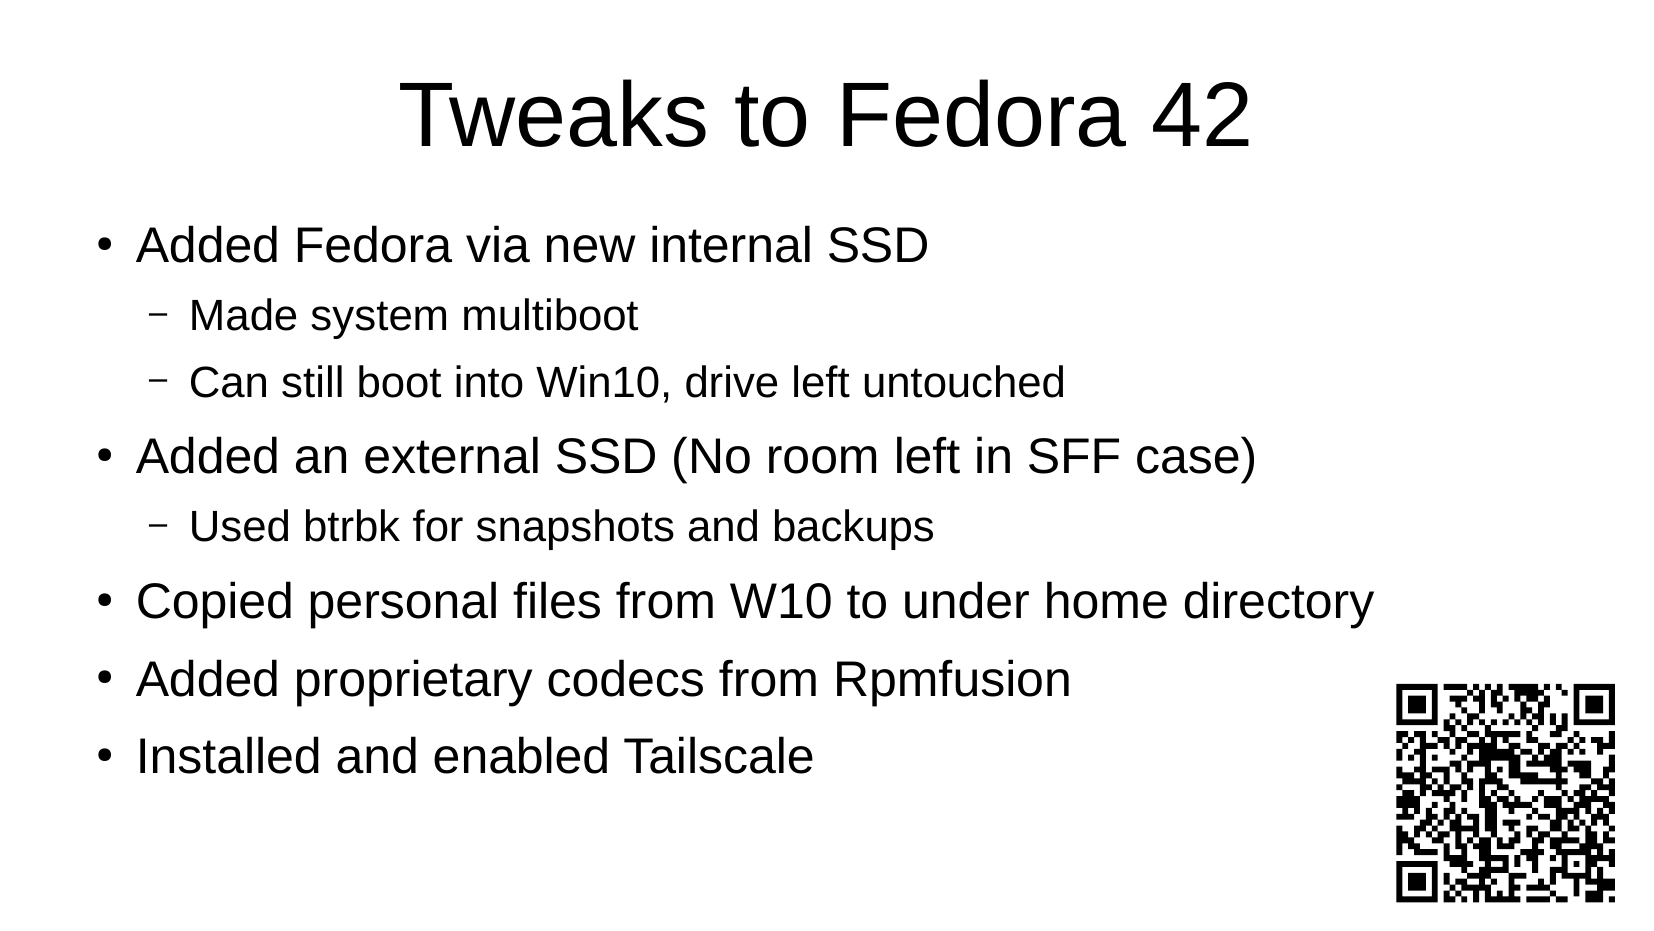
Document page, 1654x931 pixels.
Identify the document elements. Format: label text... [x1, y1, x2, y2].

list Added Fedora via new internal SSD Made system multiboot Can still boot into Win10, drive left untouched Added an external SSD (No room left in SFF case) Used btrbk for snapshots and backups Copied personal files from W10 to under home directory Added proprietary codecs from Rpmfusion Installed and enabled Tailscale [82, 217, 1571, 788]
title Tweaks to Fedora 42 [82, 37, 1571, 193]
picture [1387, 675, 1624, 912]
